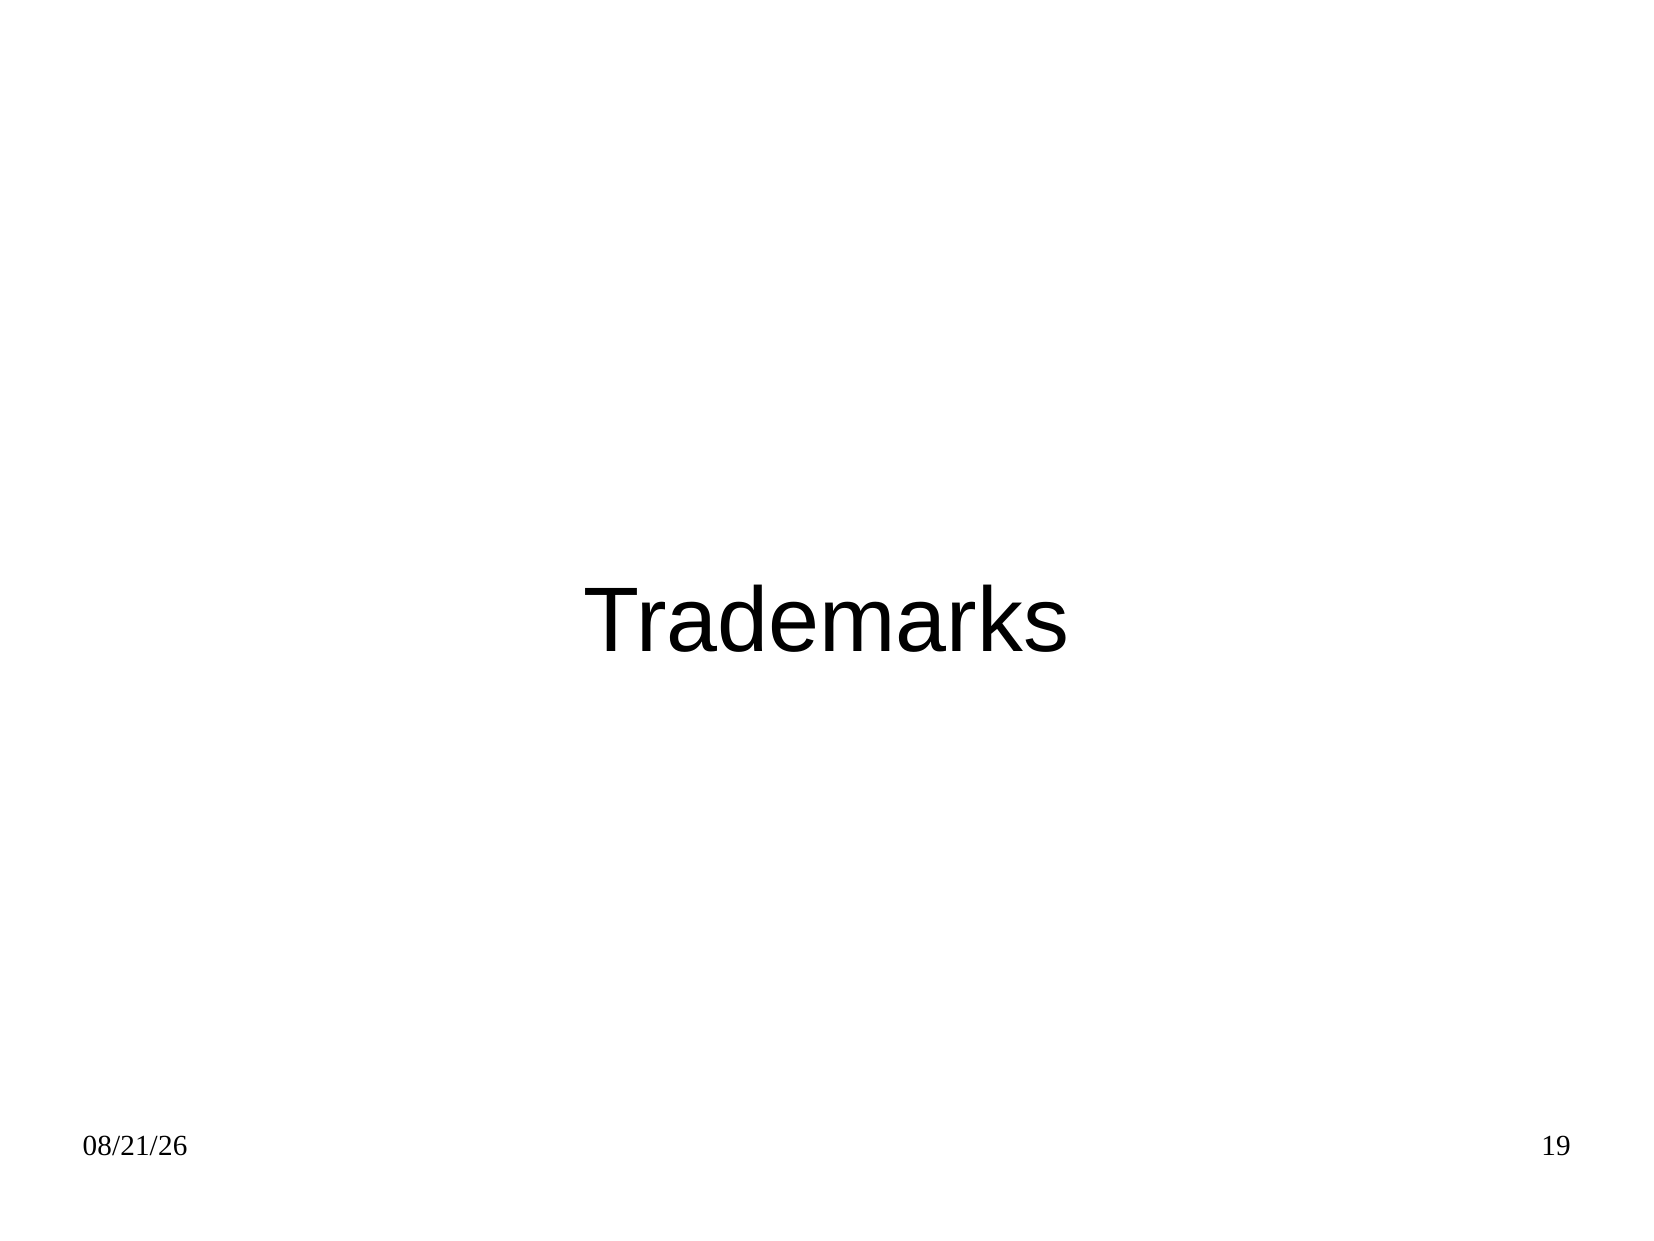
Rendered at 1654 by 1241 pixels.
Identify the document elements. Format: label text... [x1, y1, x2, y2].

title Trademarks [82, 515, 1571, 724]
